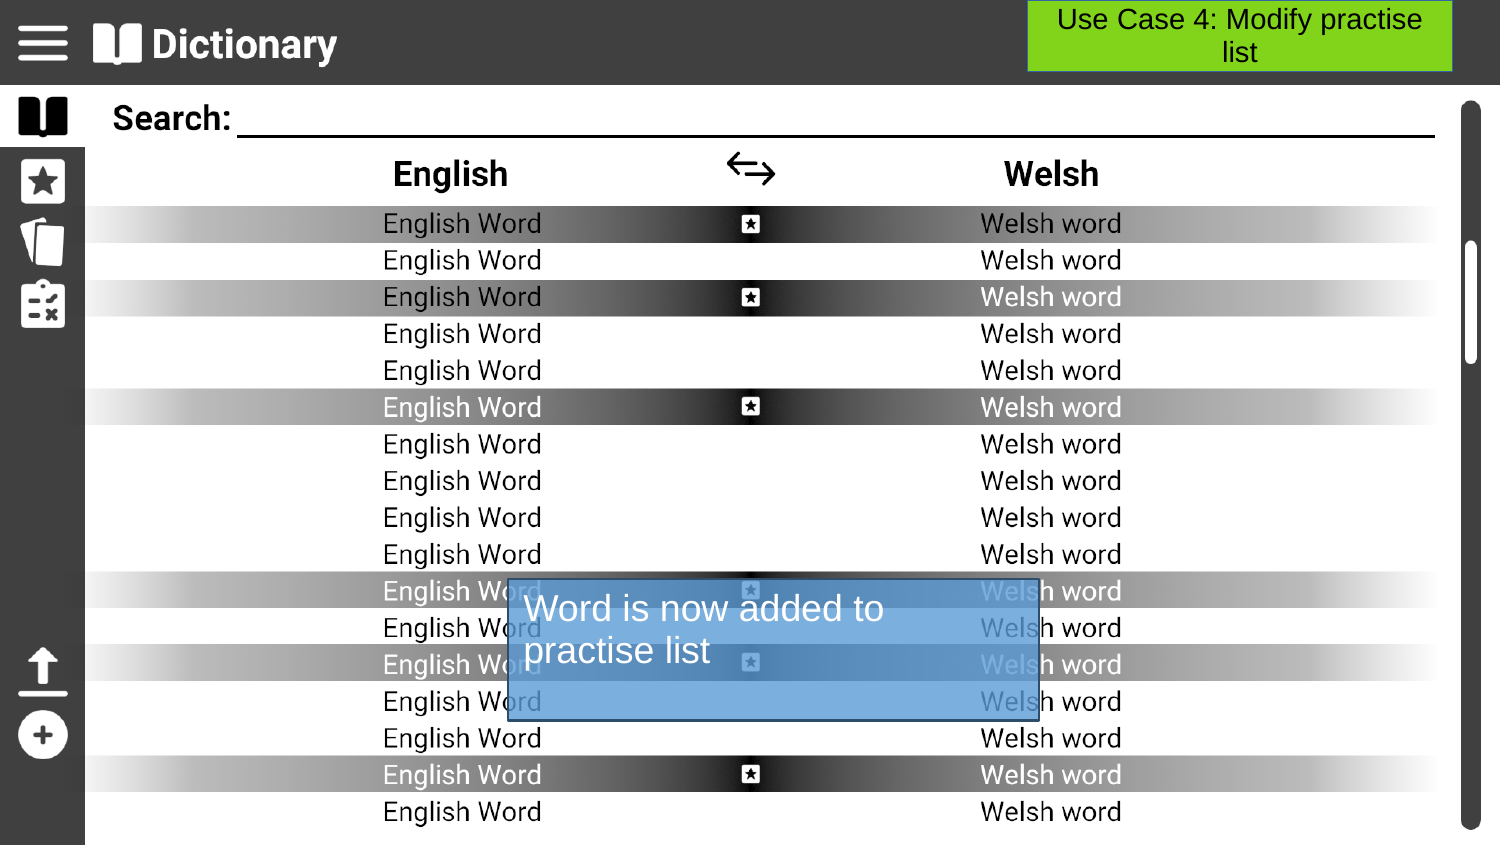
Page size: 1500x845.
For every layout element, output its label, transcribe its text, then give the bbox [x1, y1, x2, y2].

text_box Use Case 4: Modify practise list [1027, 0, 1453, 72]
text_box Word is now added to practise list [507, 578, 1040, 721]
picture [0, 0, 1500, 845]
